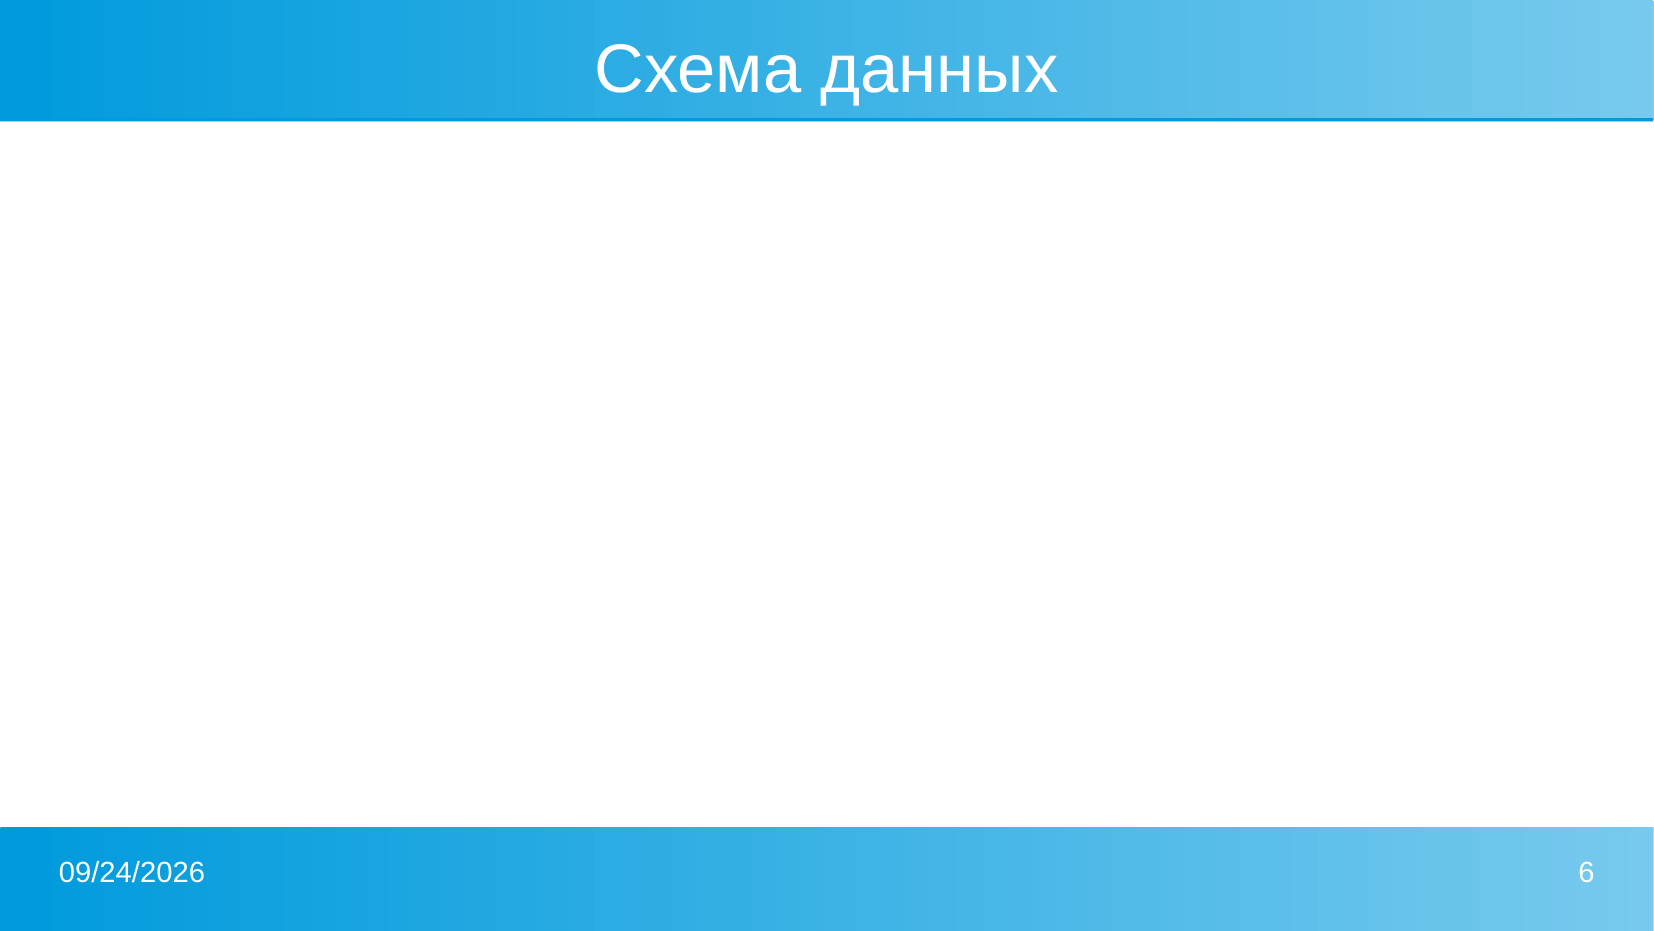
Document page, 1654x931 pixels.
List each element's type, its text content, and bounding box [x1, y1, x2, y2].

title Схема данных [59, 29, 1595, 108]
